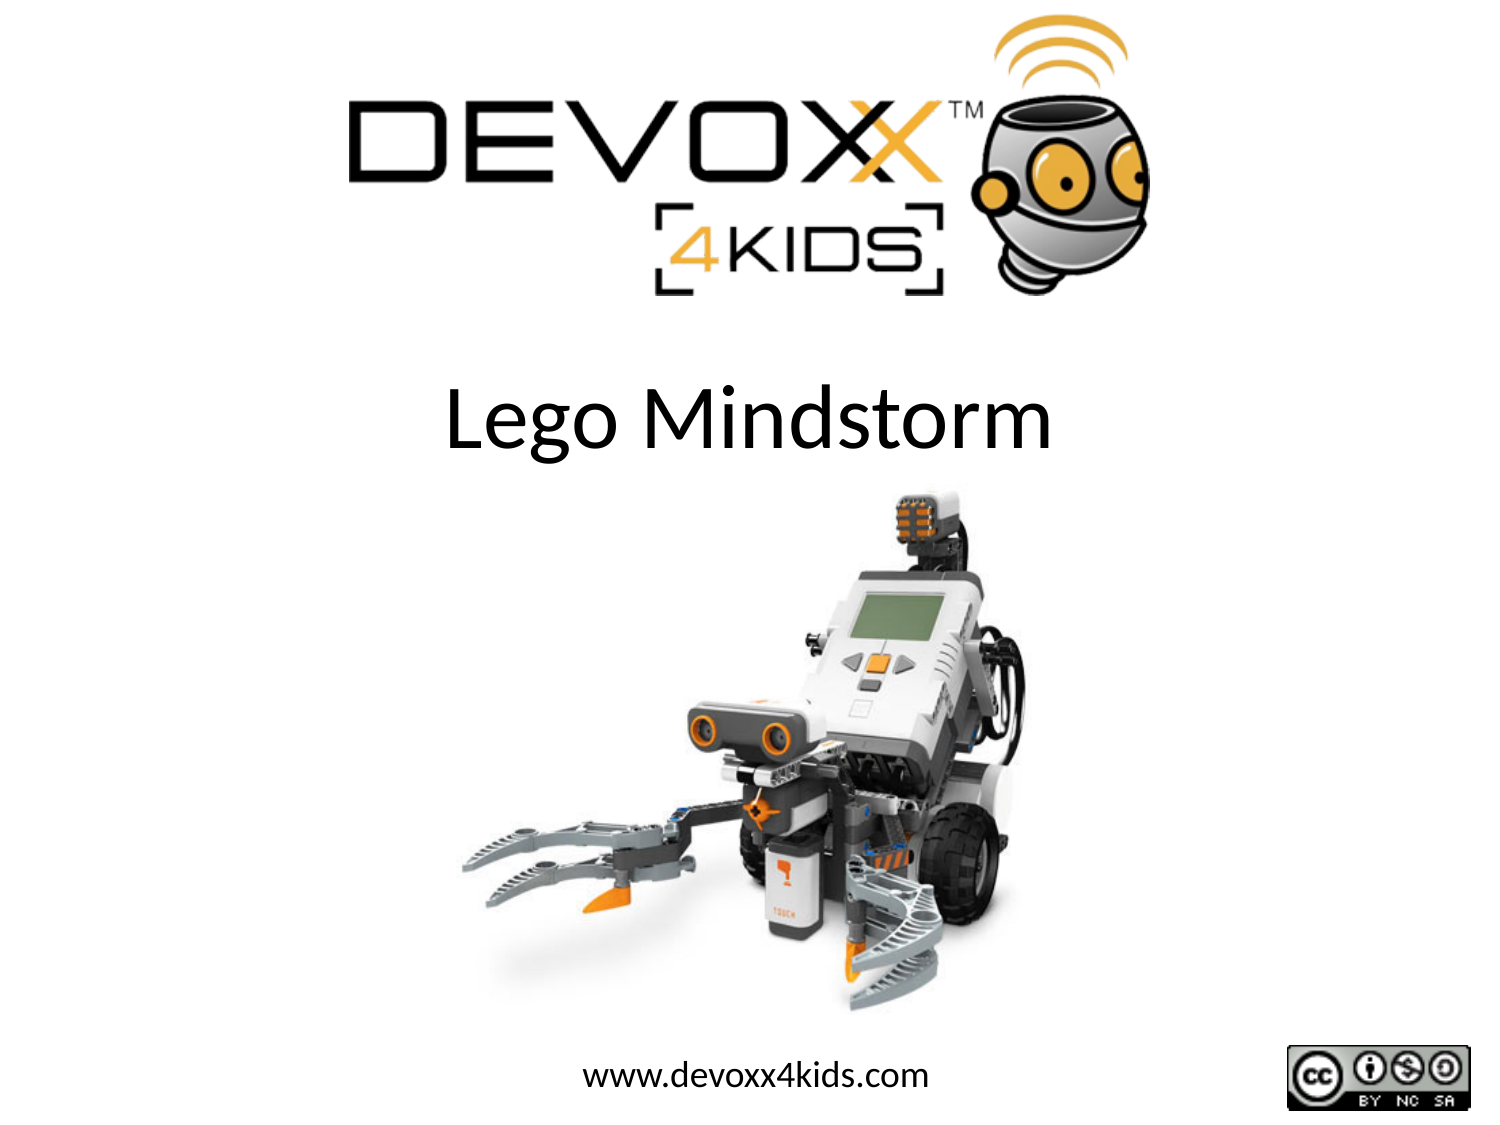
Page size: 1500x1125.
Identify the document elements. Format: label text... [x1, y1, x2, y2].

picture [1287, 1045, 1471, 1111]
picture [349, 14, 1150, 296]
picture [446, 483, 1054, 1020]
title Lego Mindstorm [112, 349, 1388, 591]
